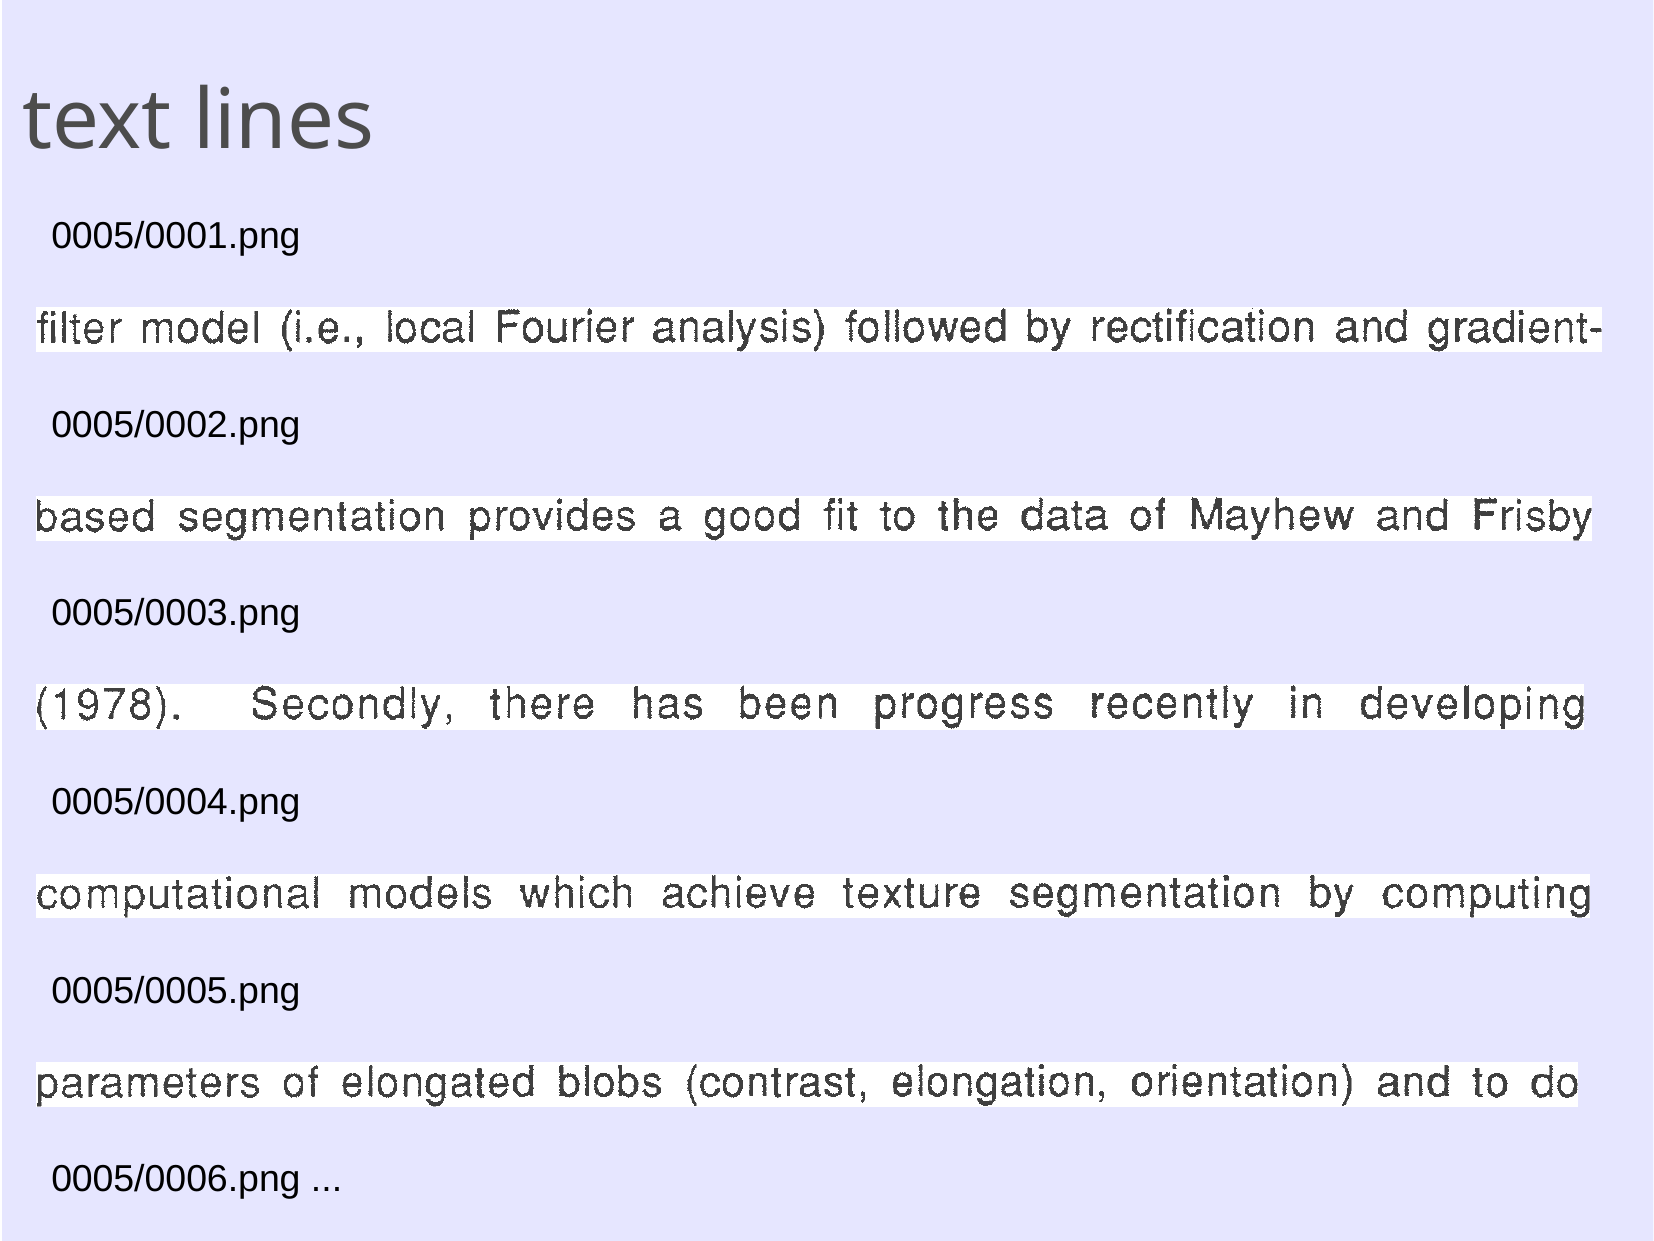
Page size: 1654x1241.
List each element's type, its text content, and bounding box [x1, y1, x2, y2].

text_box 0005/0003.png [36, 584, 316, 642]
picture [36, 874, 1590, 918]
text_box 0005/0004.png [36, 773, 316, 830]
picture [36, 307, 1602, 352]
text_box 0005/0005.png [36, 961, 316, 1019]
text_box 0005/0006.png ... [36, 1150, 358, 1208]
text_box 0005/0001.png [36, 206, 316, 264]
picture [36, 1062, 1578, 1107]
title text lines [22, 26, 1654, 205]
text_box 0005/0002.png [36, 395, 316, 453]
picture [36, 684, 1584, 730]
text_box [2, 0, 1654, 1241]
picture [36, 496, 1592, 541]
